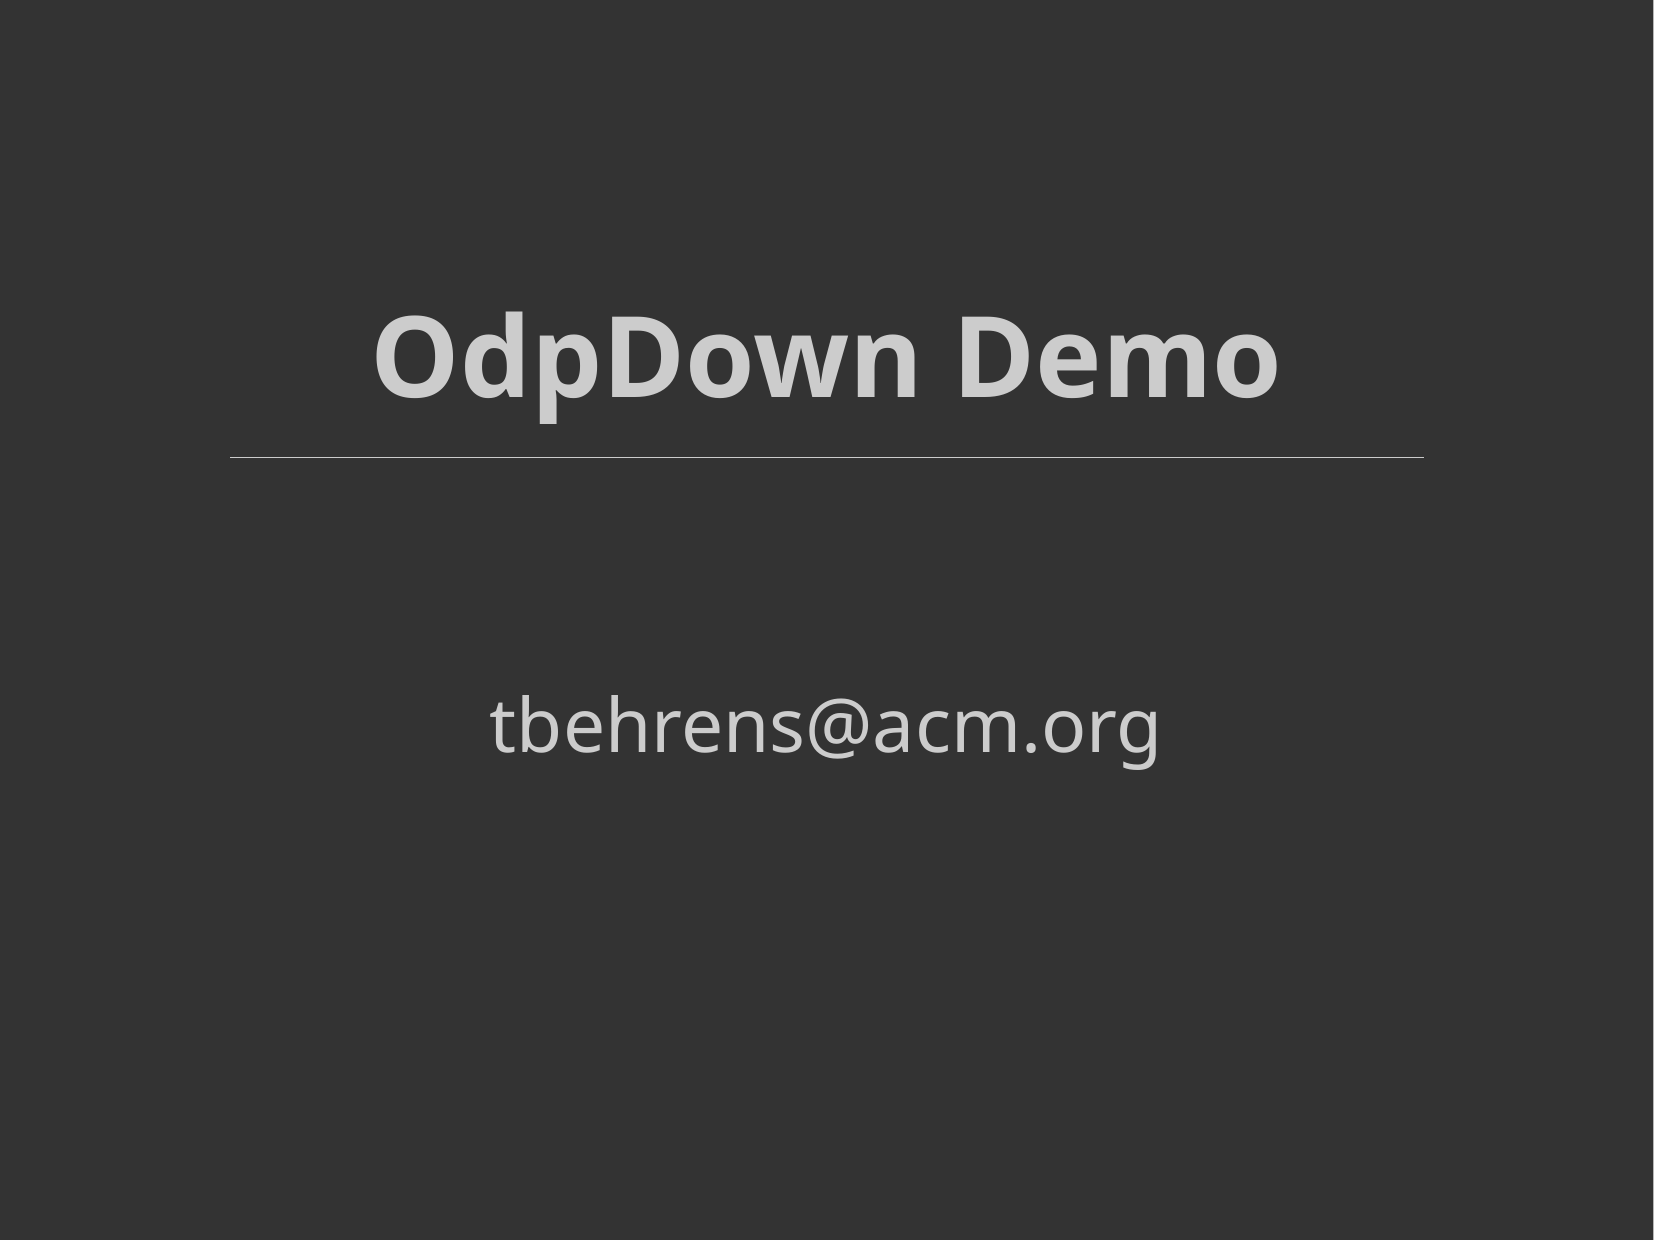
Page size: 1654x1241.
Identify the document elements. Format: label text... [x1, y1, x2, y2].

title OdpDown Demo [82, 250, 1571, 458]
subtitle tbehrens@acm.org [82, 496, 1571, 951]
